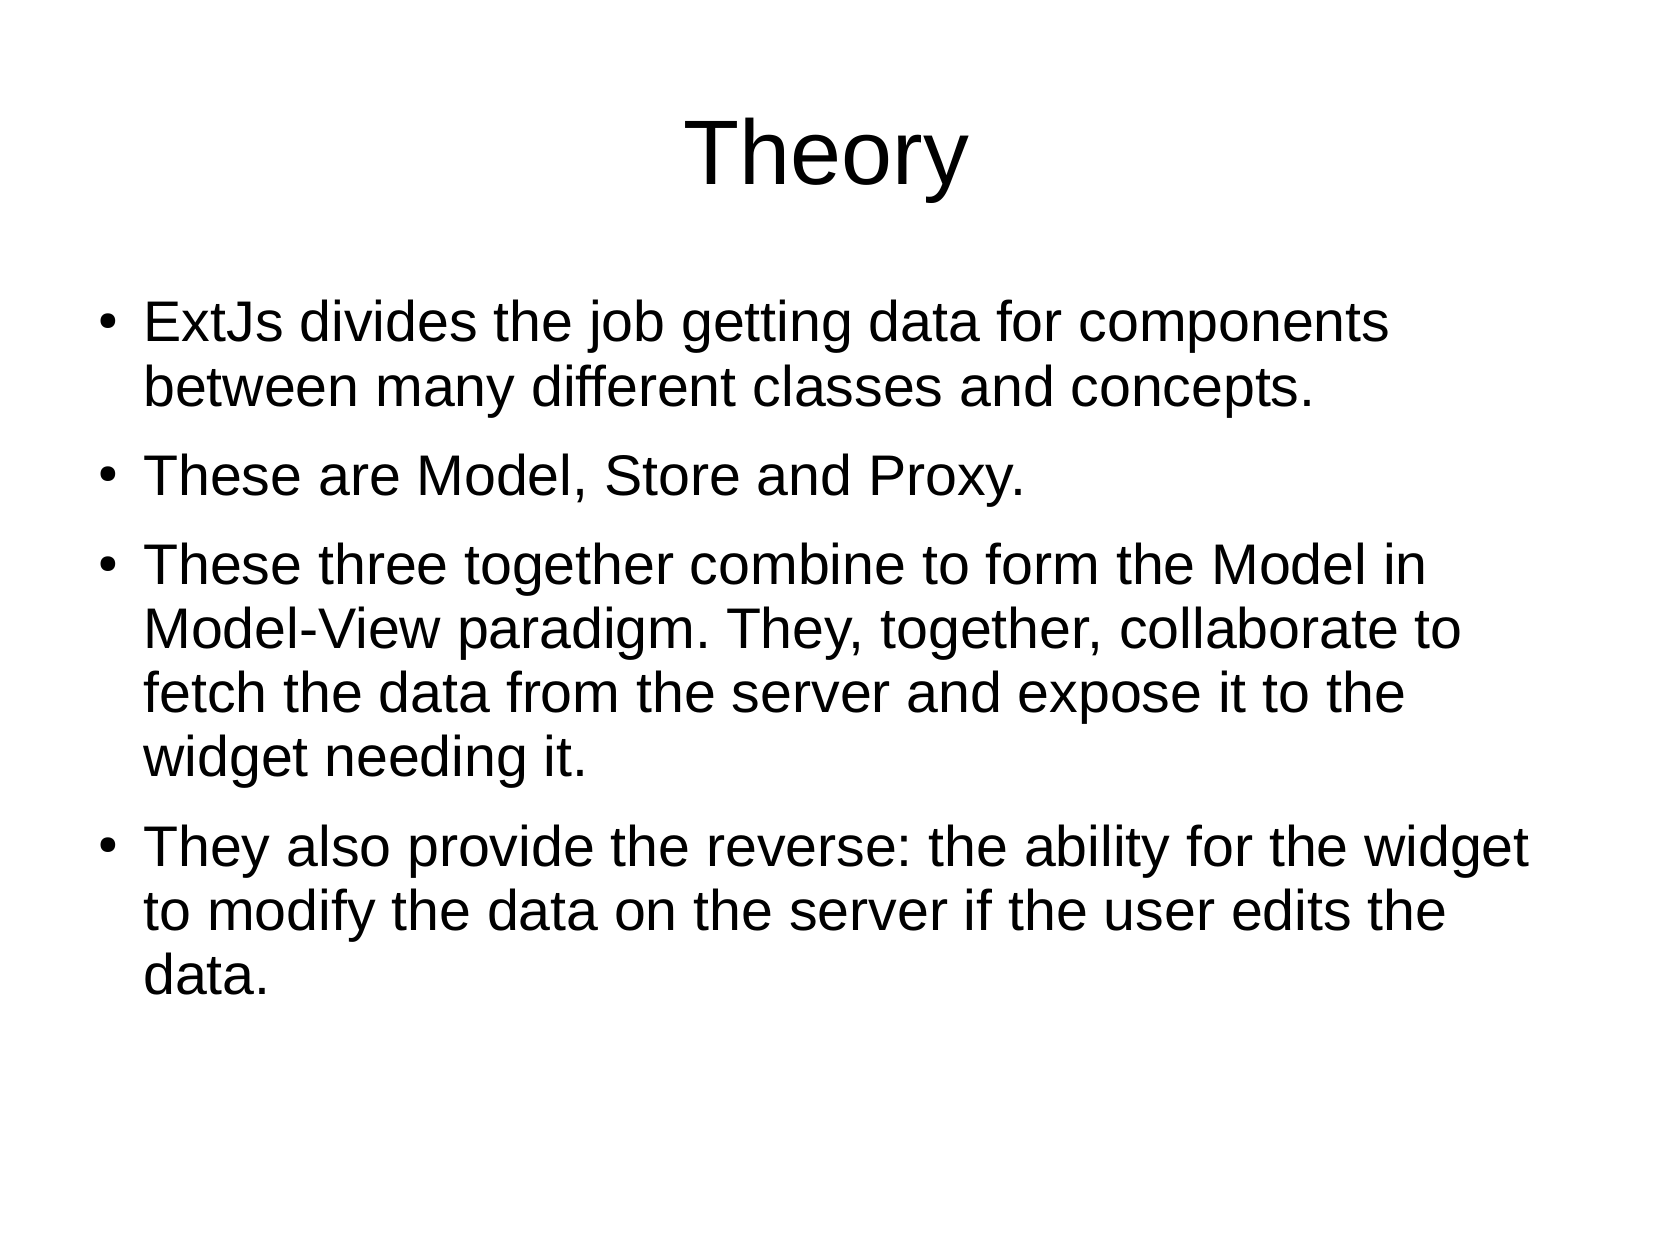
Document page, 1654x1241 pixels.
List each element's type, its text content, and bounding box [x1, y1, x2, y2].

title Theory [82, 49, 1571, 257]
list ExtJs divides the job getting data for components between many different classes and concepts. These are Model, Store and Proxy. These three together combine to form the Model in Model-View paradigm. They, together, collaborate to fetch the data from the server and expose it to the widget needing it. They also provide the reverse: the ability for the widget to modify the data on the server if the user edits the data. [82, 290, 1538, 1010]
